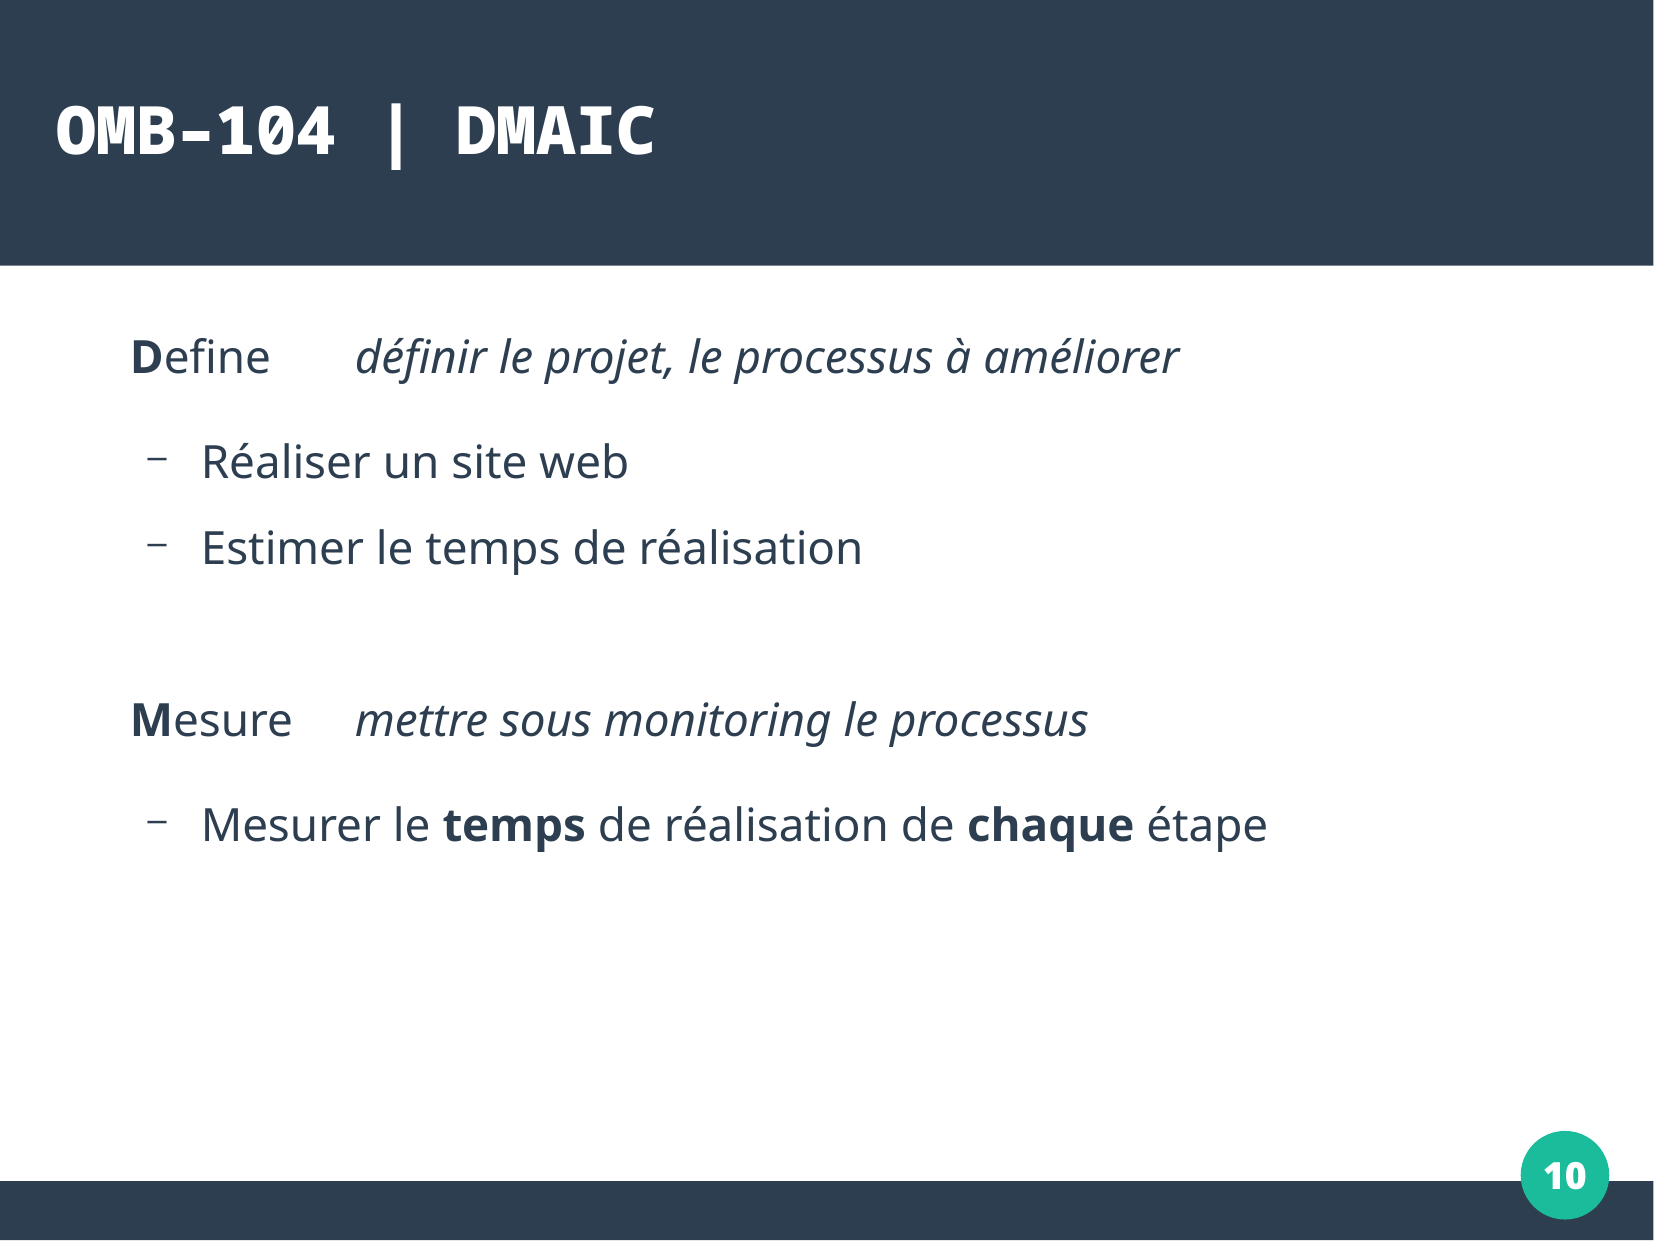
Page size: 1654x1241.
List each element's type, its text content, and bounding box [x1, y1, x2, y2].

list Define définir le projet, le processus à améliorer Réaliser un site web Estimer le temps de réalisation Mesure mettre sous monitoring le processus Mesurer le temps de réalisation de chaque étape [59, 324, 1595, 1152]
title OMB–104 | DMAIC [56, 49, 1592, 207]
